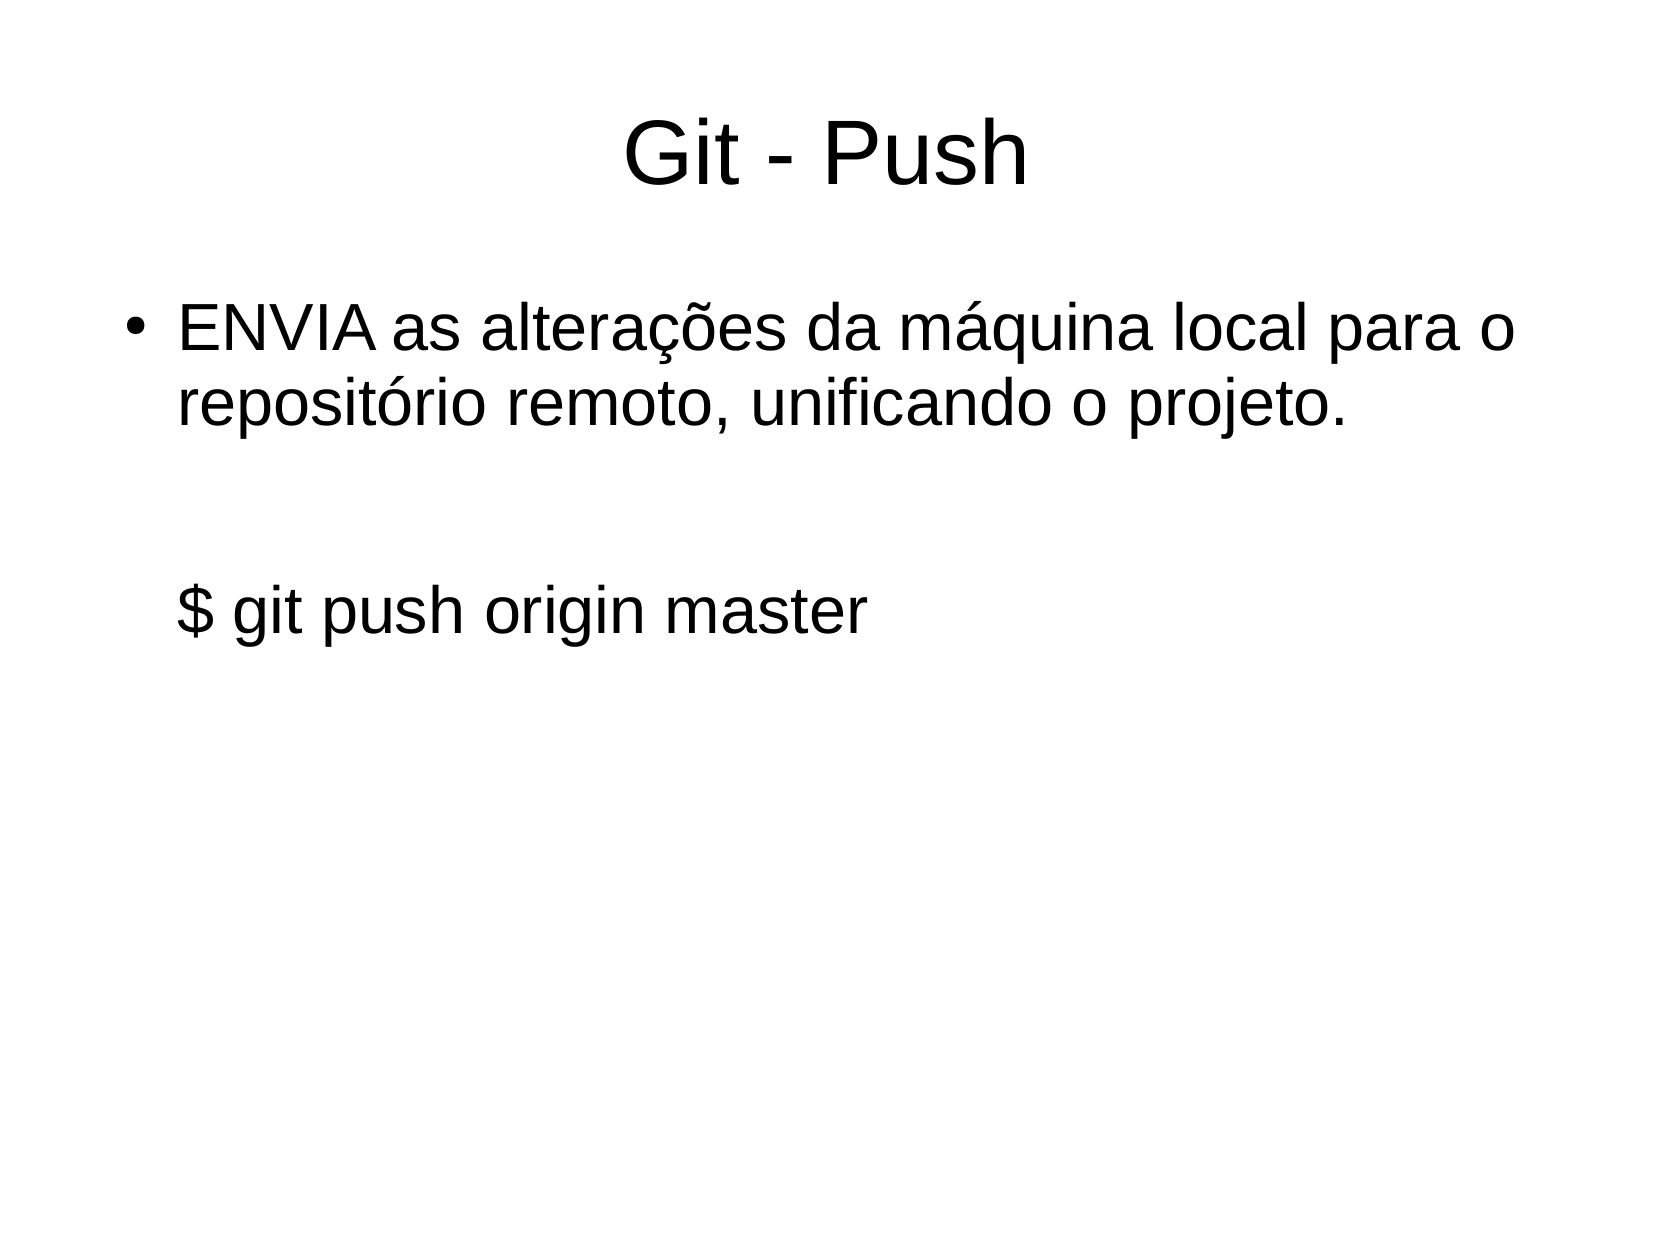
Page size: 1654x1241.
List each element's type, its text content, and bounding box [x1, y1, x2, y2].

list ENVIA as alterações da máquina local para o repositório remoto, unificando o projeto. $ git push origin master [106, 290, 1572, 1158]
title Git - Push [82, 49, 1571, 257]
